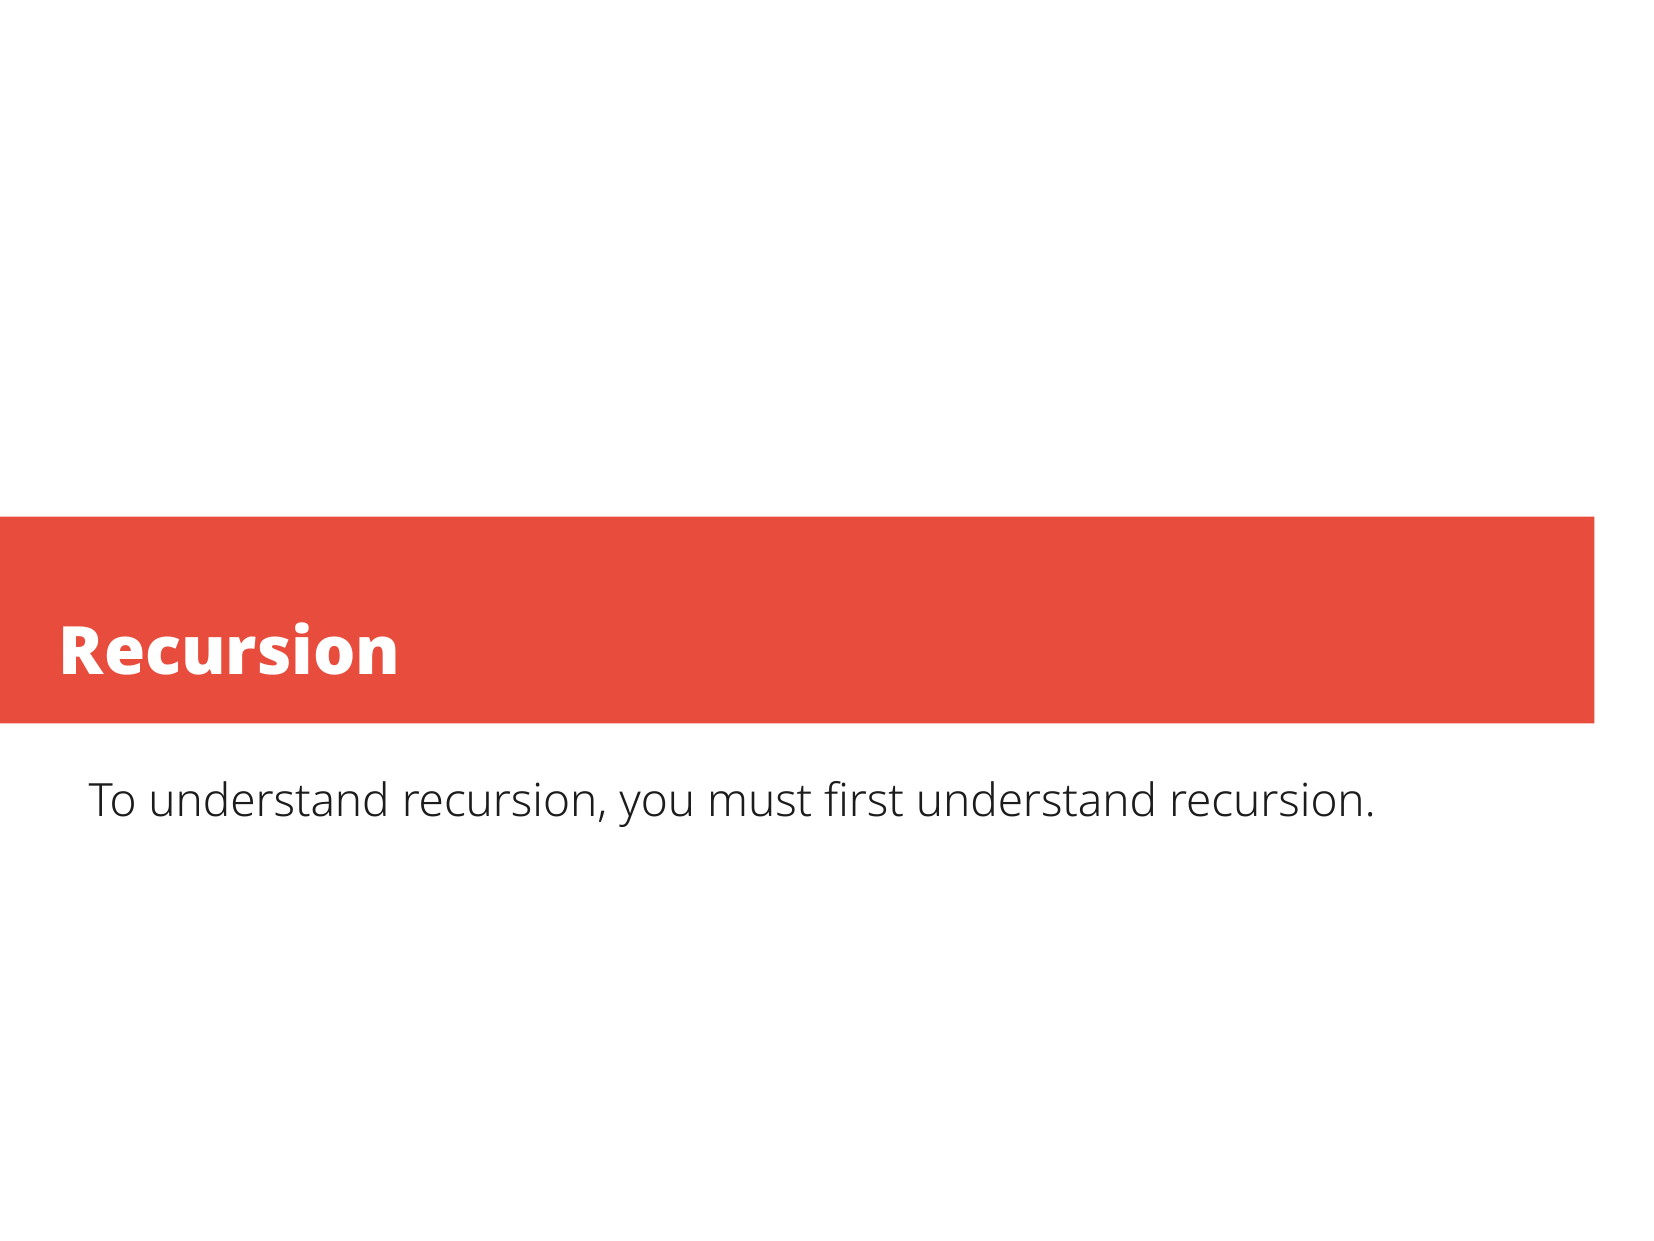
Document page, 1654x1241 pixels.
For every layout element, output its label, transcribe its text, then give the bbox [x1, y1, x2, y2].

subtitle To understand recursion, you must first understand recursion. [88, 767, 1595, 1182]
title Recursion [59, 546, 1595, 694]
